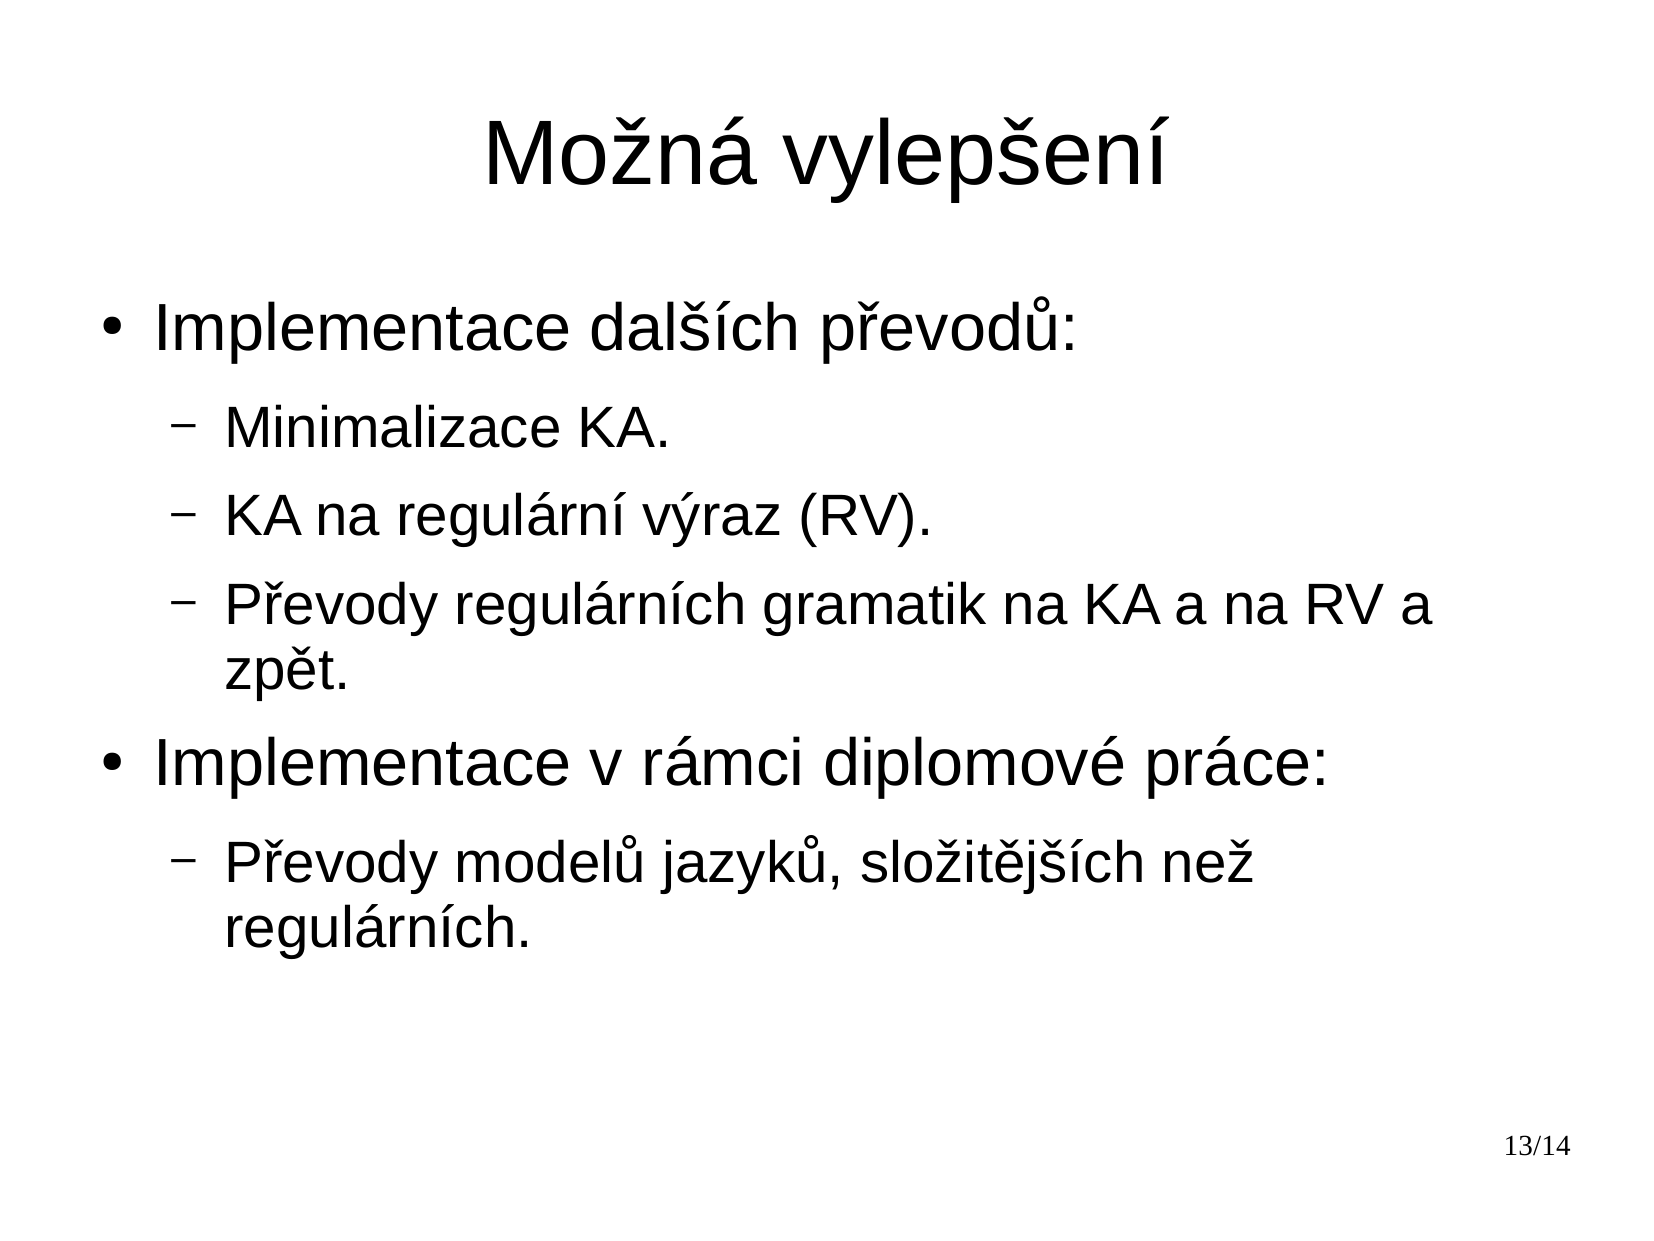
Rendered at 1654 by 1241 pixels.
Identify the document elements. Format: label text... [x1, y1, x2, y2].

list Implementace dalších převodů: Minimalizace KA. KA na regulární výraz (RV). Převody regulárních gramatik na KA a na RV a zpět. Implementace v rámci diplomové práce: Převody modelů jazyků, složitějších než regulárních. [82, 290, 1571, 1010]
title Možná vylepšení [82, 49, 1571, 257]
